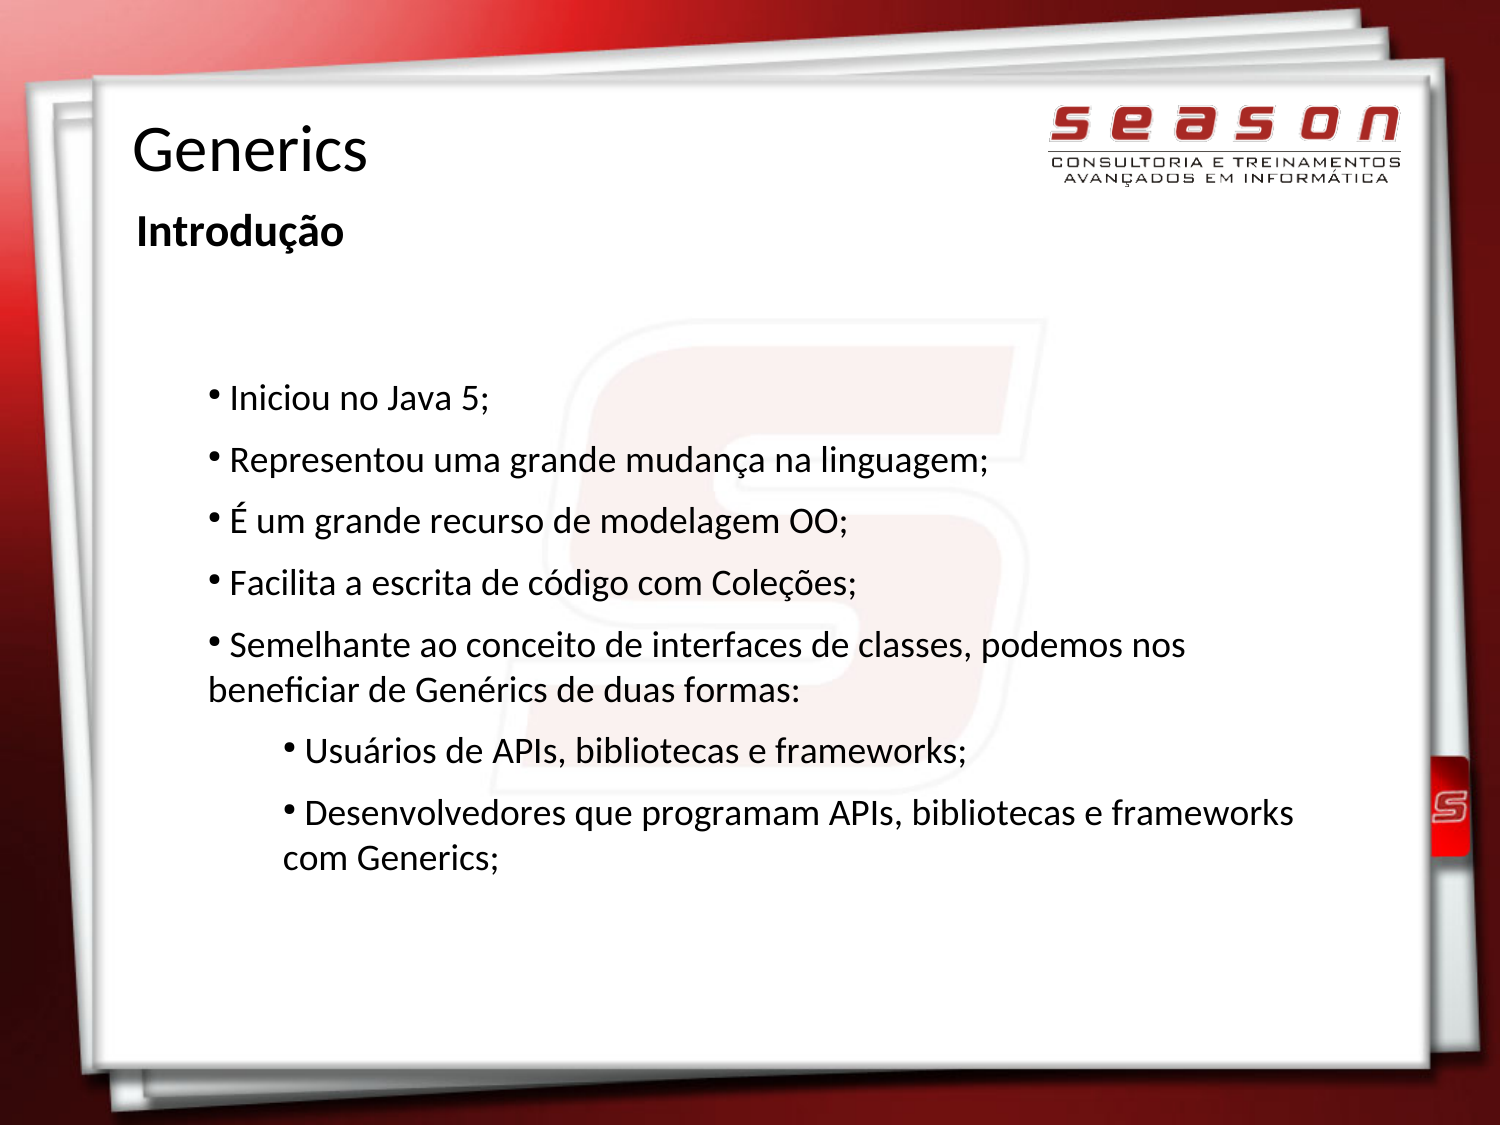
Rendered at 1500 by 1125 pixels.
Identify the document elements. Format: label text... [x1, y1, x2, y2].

picture [0, 0, 1500, 1125]
text_box Iniciou no Java 5; Representou uma grande mudança na linguagem; É um grande recurso de modelagem OO; Facilita a escrita de código com Coleções; Semelhante ao conceito de interfaces de classes, podemos nos beneficiar de Genérics de duas formas: Usuários de APIs, bibliotecas e frameworks; Desenvolvedores que programam APIs, bibliotecas e frameworks com Generics; [207, 357, 1328, 894]
title Generics [118, 33, 1394, 257]
text_box Introdução [119, 200, 1240, 256]
